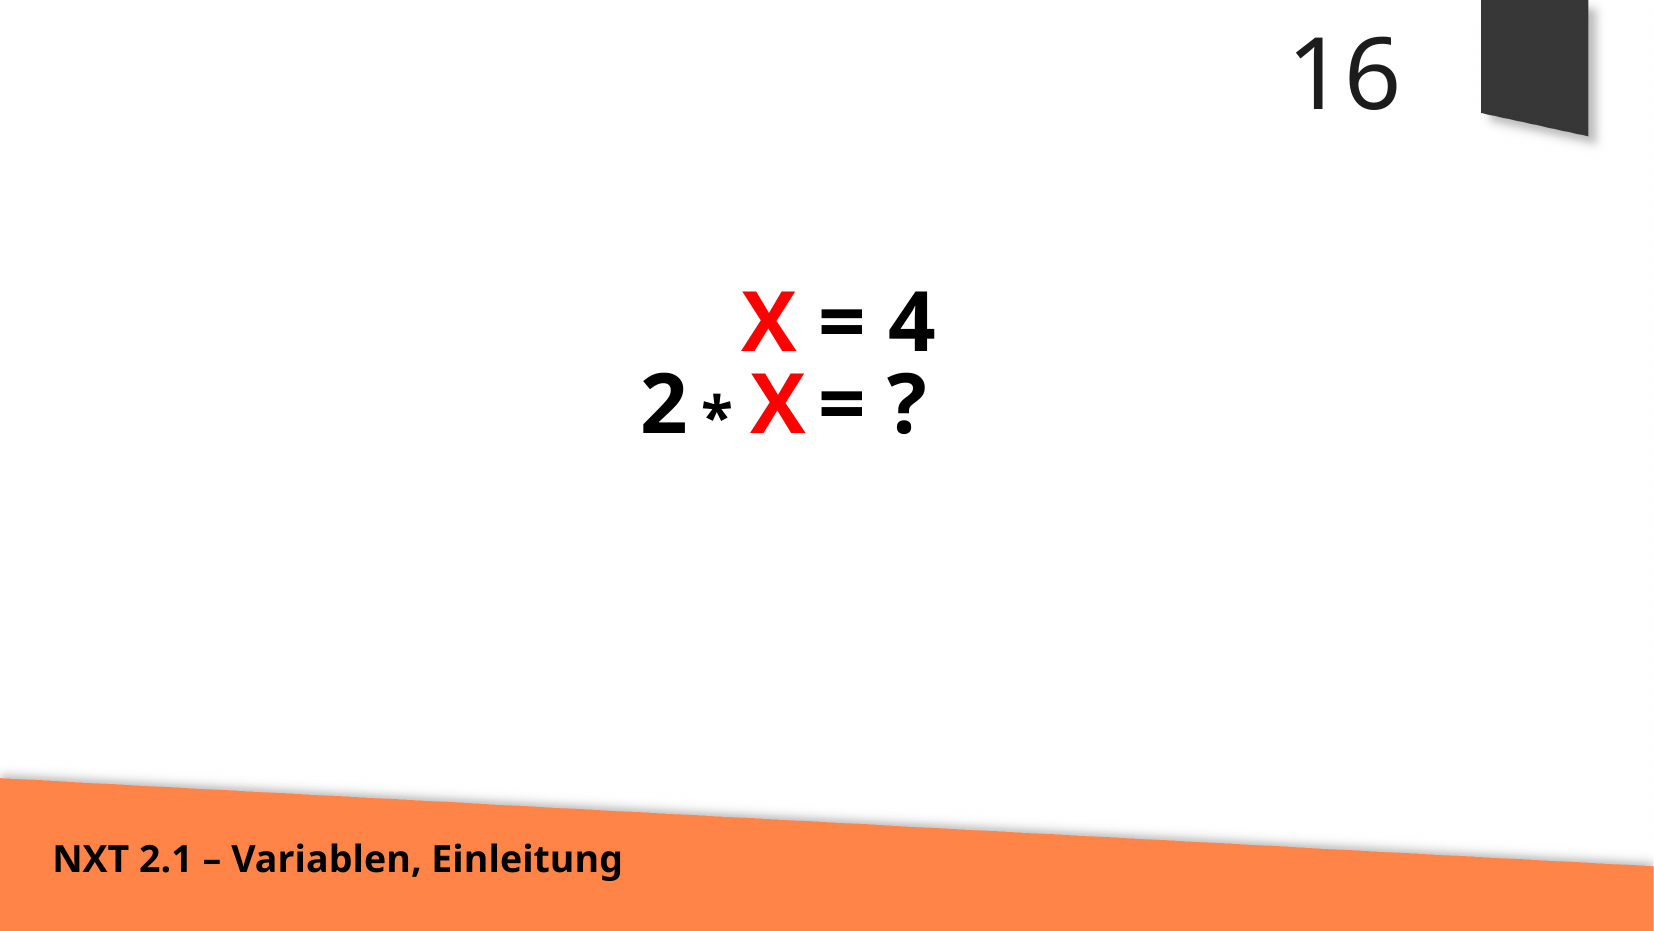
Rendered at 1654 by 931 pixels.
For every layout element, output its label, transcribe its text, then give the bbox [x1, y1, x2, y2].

text_box NXT 2.1 – Variablen, Einleitung [37, 825, 751, 901]
text_box * [686, 369, 748, 482]
text_box X = 4 [574, 254, 1062, 379]
picture [0, 0, 1654, 931]
text_box <Foliennummer> [1463, 0, 1602, 157]
text_box X [748, 379, 811, 462]
text_box 2 = ? [625, 379, 686, 462]
text_box 2 = ? [811, 337, 1114, 462]
